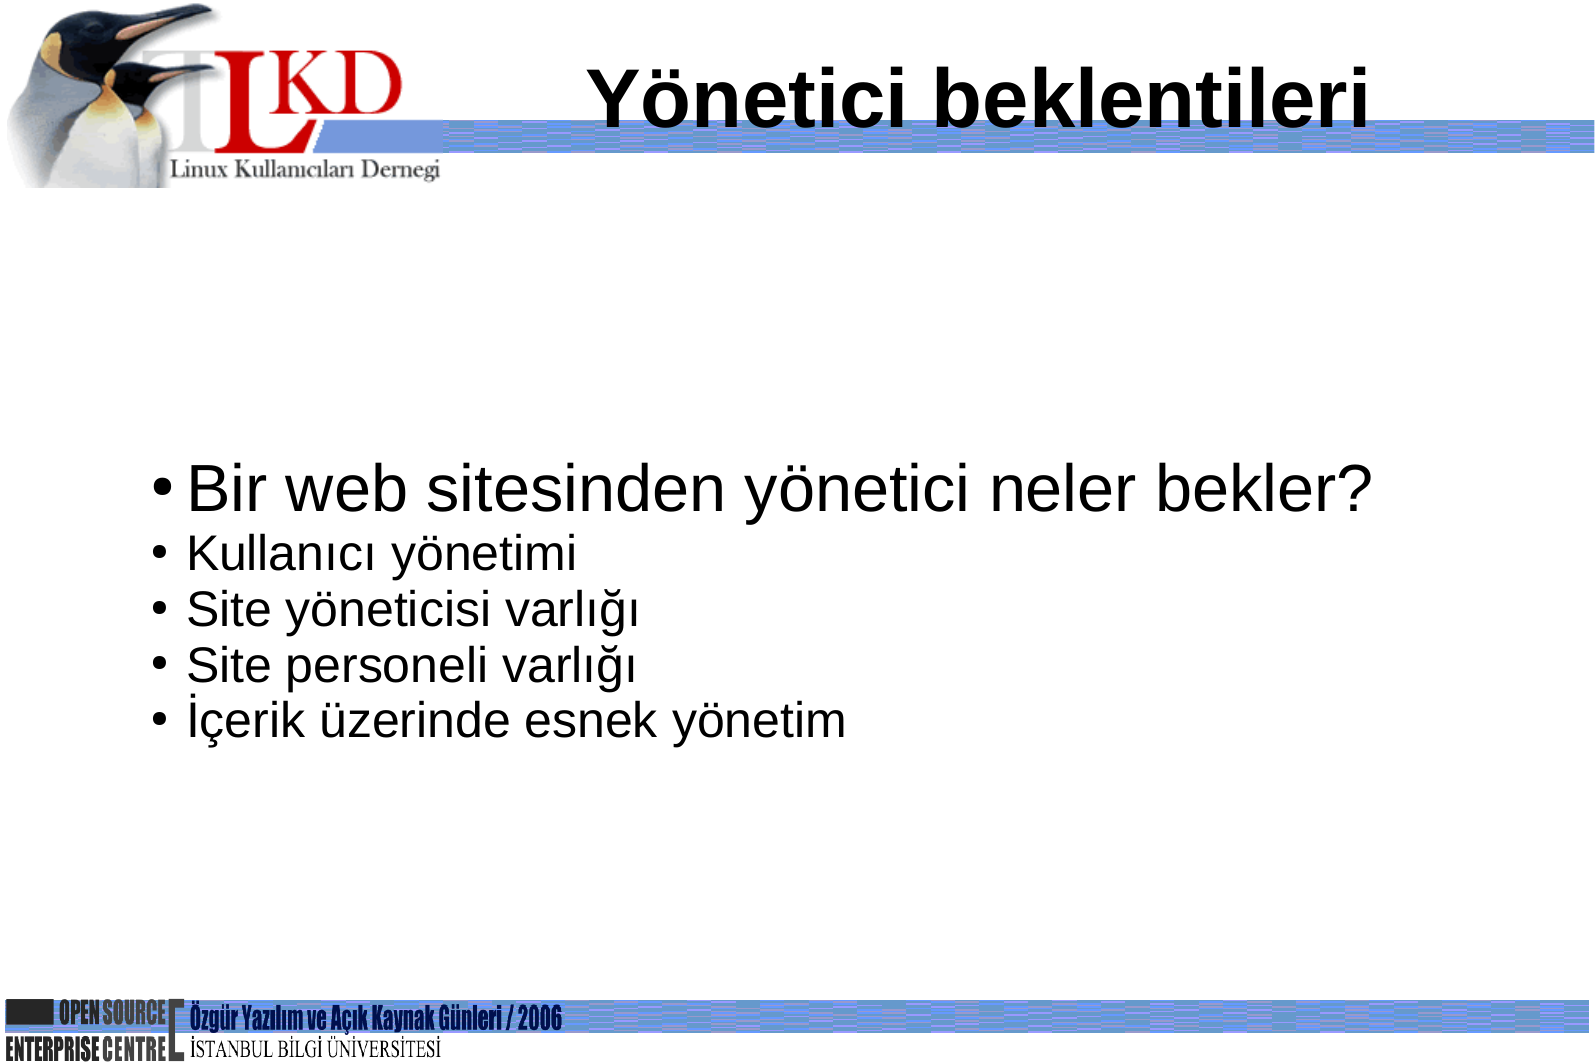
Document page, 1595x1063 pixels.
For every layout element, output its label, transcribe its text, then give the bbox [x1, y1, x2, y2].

subtitle Bir web sitesinden yönetici neler bekler? Kullanıcı yönetimi Site yöneticisi varlığı Site personeli varlığı İçerik üzerinde esnek yönetim [79, 256, 1515, 943]
title Yönetici beklentileri [442, 49, 1515, 148]
picture [7, 0, 1595, 188]
picture [0, 879, 1589, 1063]
